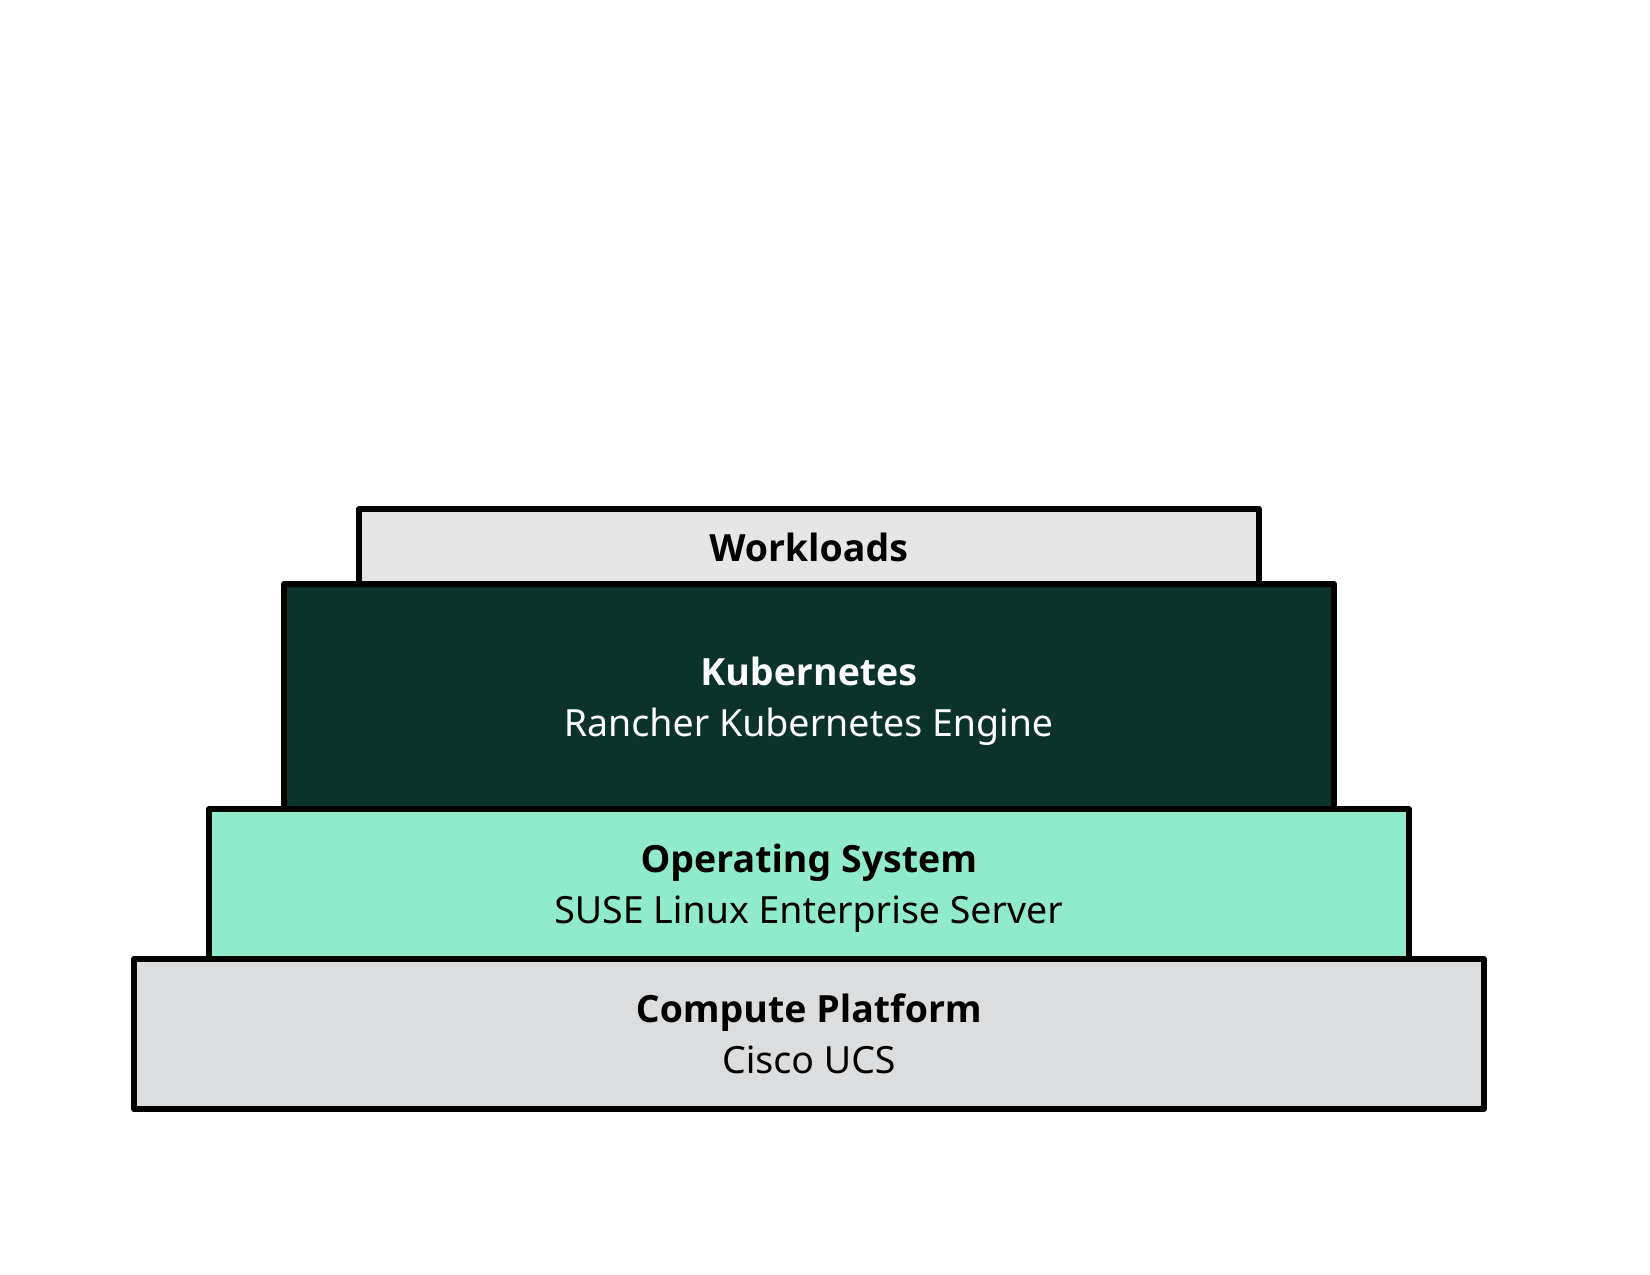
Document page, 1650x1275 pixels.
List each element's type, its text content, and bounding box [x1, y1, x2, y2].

text_box Kubernetes Rancher Kubernetes Engine [283, 583, 1334, 809]
text_box Operating System SUSE Linux Enterprise Server [208, 809, 1409, 960]
text_box Workloads [358, 508, 1259, 584]
text_box Compute Platform Cisco UCS [133, 958, 1484, 1109]
